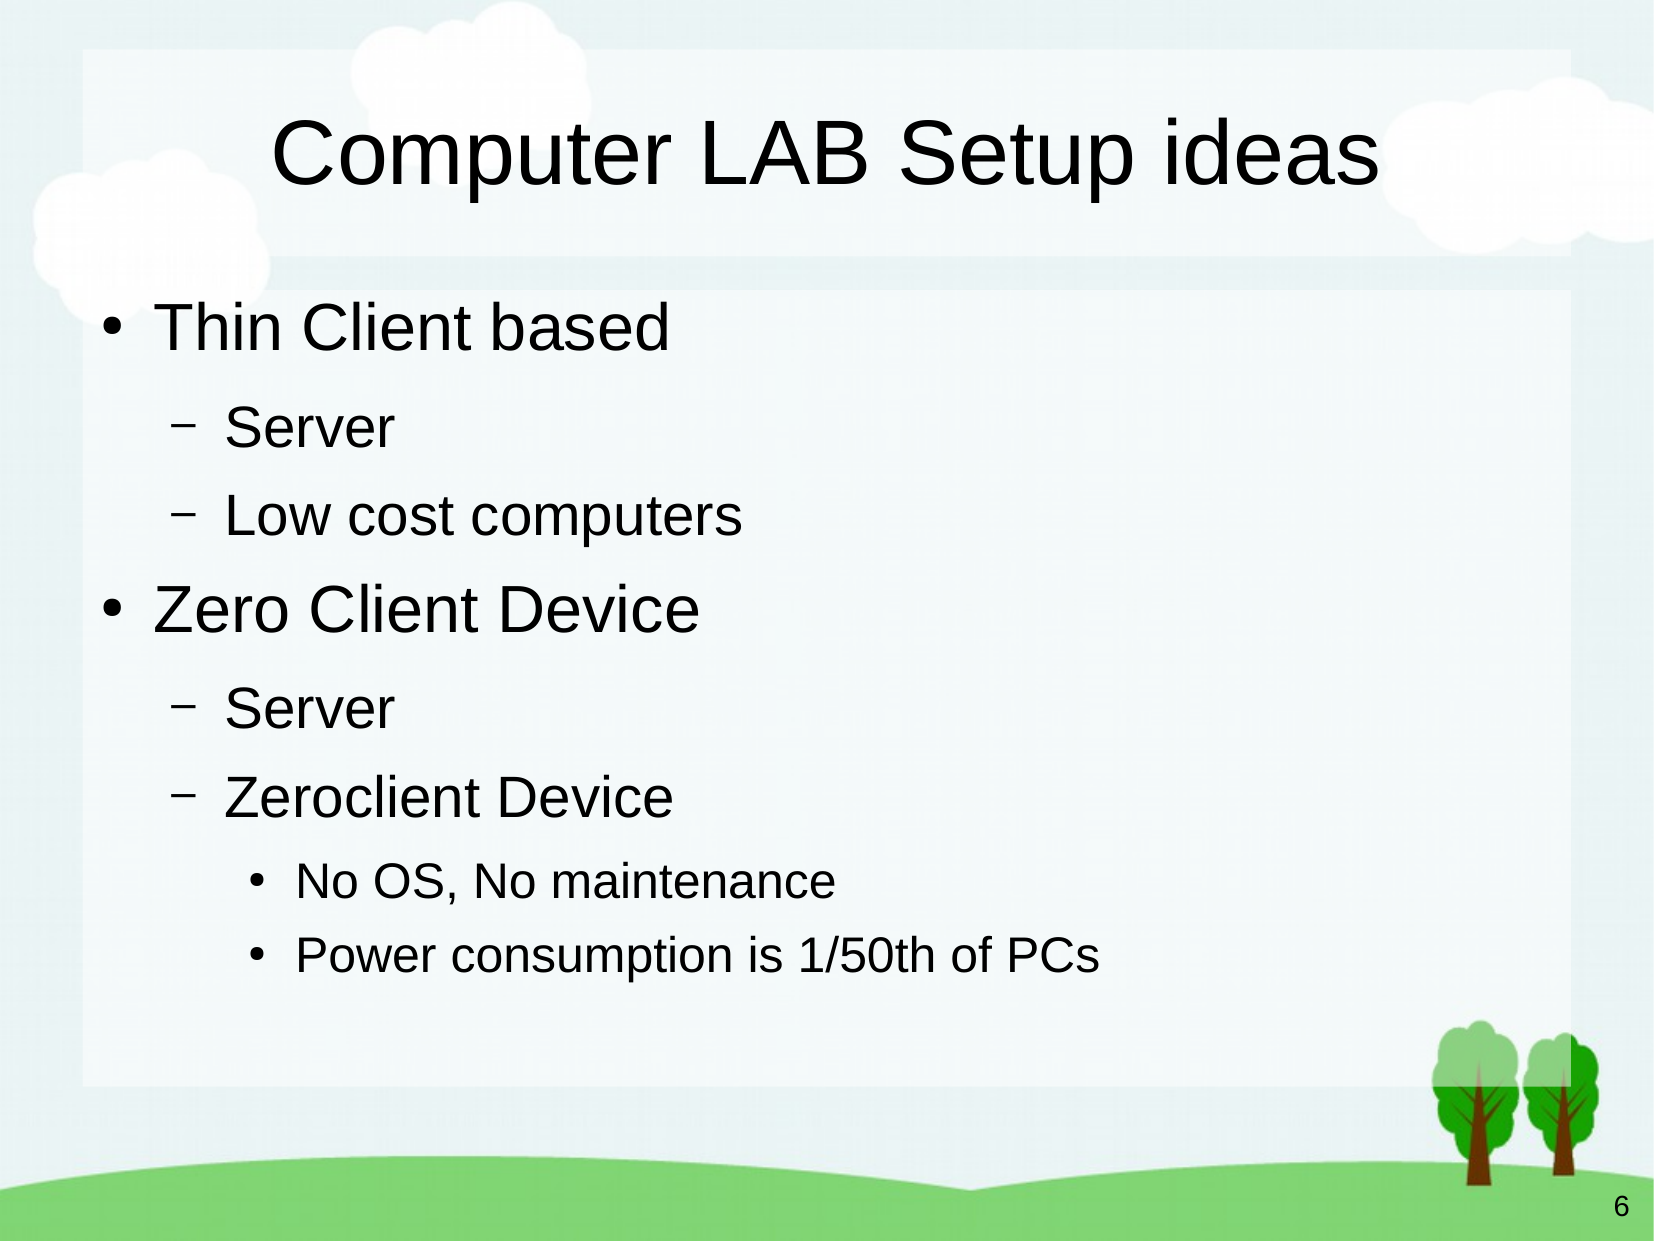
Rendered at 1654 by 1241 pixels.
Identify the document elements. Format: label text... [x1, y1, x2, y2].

list Thin Client based Server Low cost computers Zero Client Device Server Zeroclient Device No OS, No maintenance Power consumption is 1/50th of PCs [82, 290, 1571, 1087]
picture [0, 0, 1654, 1241]
title Computer LAB Setup ideas [82, 49, 1571, 257]
